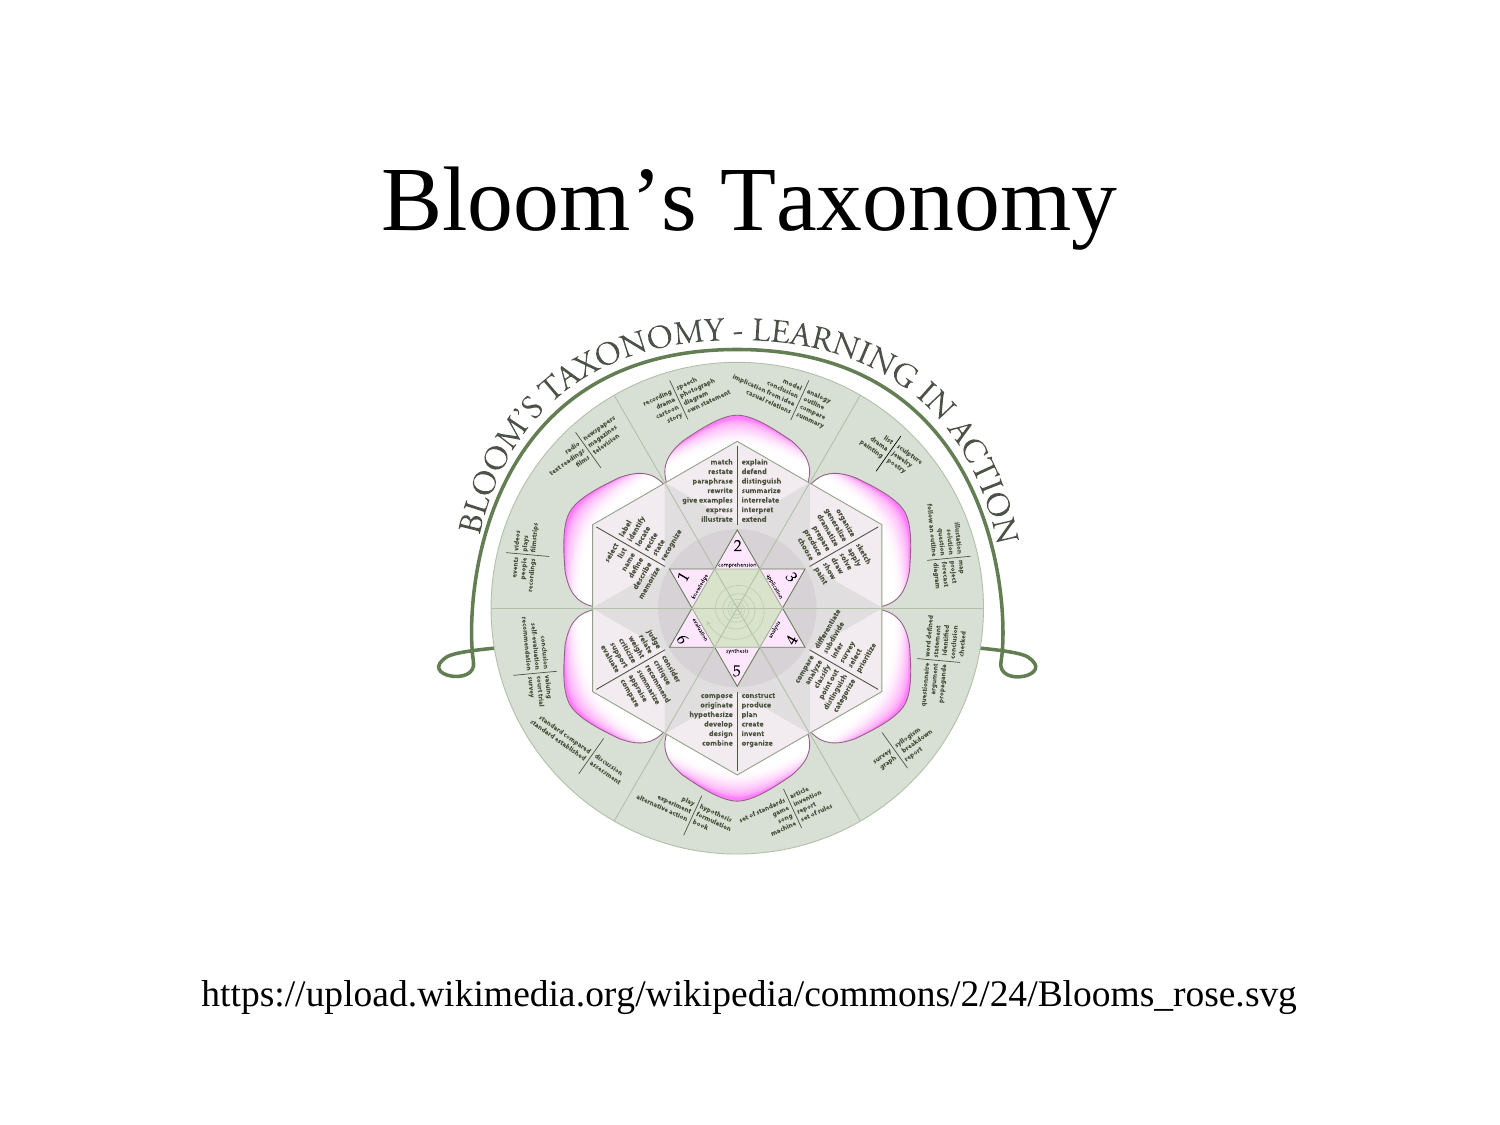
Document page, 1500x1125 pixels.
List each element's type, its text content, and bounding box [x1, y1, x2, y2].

title Bloom’s Taxonomy [112, 99, 1388, 288]
picture [427, 306, 1048, 869]
text_box https://upload.wikimedia.org/wikipedia/commons/2/24/Blooms_rose.svg [186, 961, 1314, 1037]
